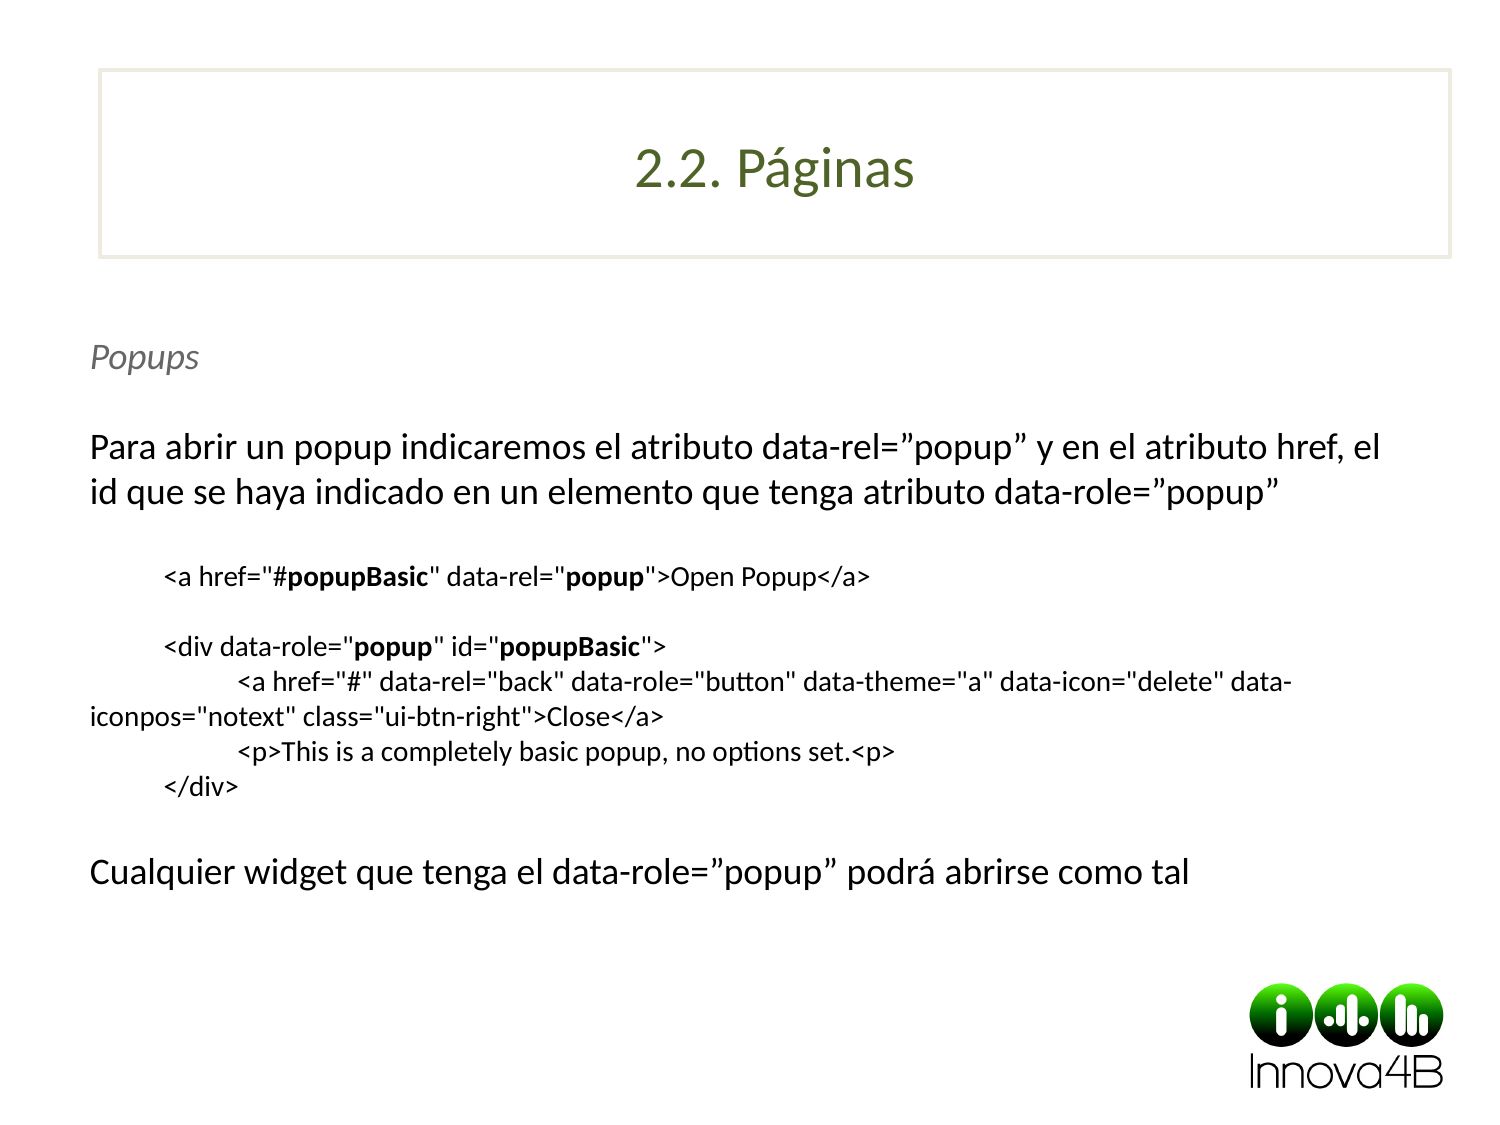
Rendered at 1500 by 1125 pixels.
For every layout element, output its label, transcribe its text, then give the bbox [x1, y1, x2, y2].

picture [1246, 975, 1447, 1094]
text_box Popups Para abrir un popup indicaremos el atributo data-rel=”popup” y en el atributo href, el id que se haya indicado en un elemento que tenga atributo data-role=”popup” <a href="#popupBasic" data-rel="popup">Open Popup</a> <div data-role="popup" id="popupBasic"> <a href="#" data-rel="back" data-role="button" data-theme="a" data-icon="delete" data-iconpos="notext" class="ui-btn-right">Close</a> <p>This is a completely basic popup, no options set.<p> </div> Cualquier widget que tenga el data-role=”popup” podrá abrirse como tal [74, 324, 1425, 1005]
text_box 2.2. Páginas [99, 70, 1450, 258]
